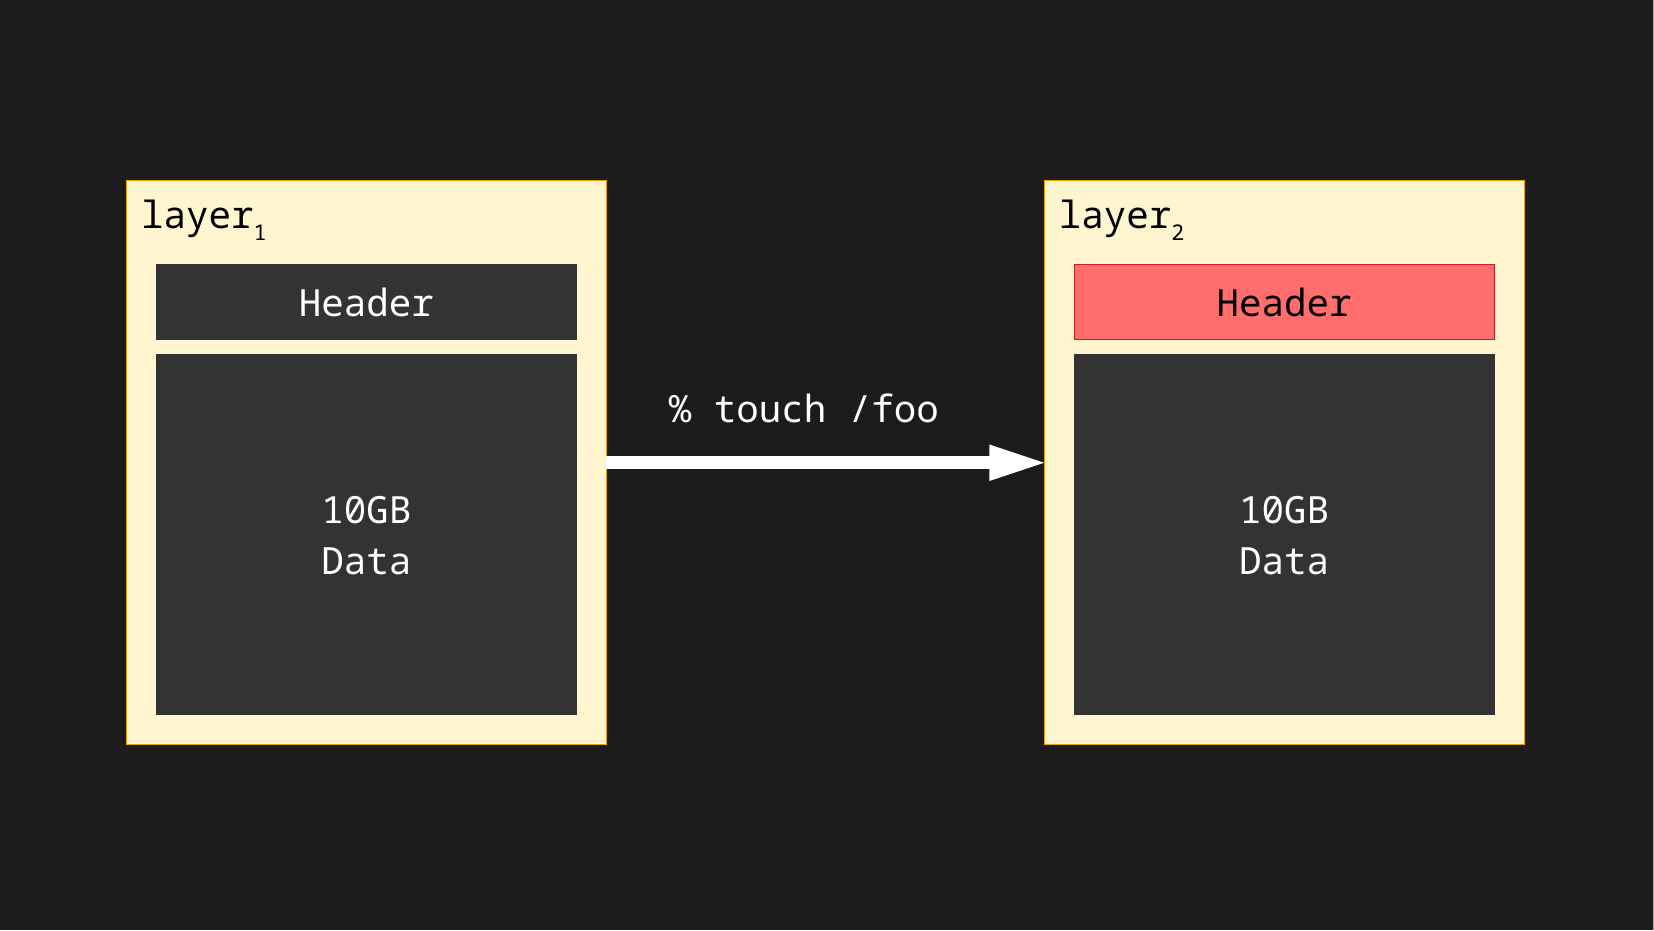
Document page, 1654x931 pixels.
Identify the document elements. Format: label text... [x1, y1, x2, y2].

text_box layer2 [1044, 180, 1525, 745]
text_box layer1 [126, 180, 607, 745]
text_box 10GB Data [1074, 354, 1495, 715]
text_box % touch /foo [654, 375, 1045, 435]
text_box Header [156, 264, 577, 340]
text_box 10GB Data [156, 354, 577, 715]
text_box Header [1074, 264, 1495, 340]
